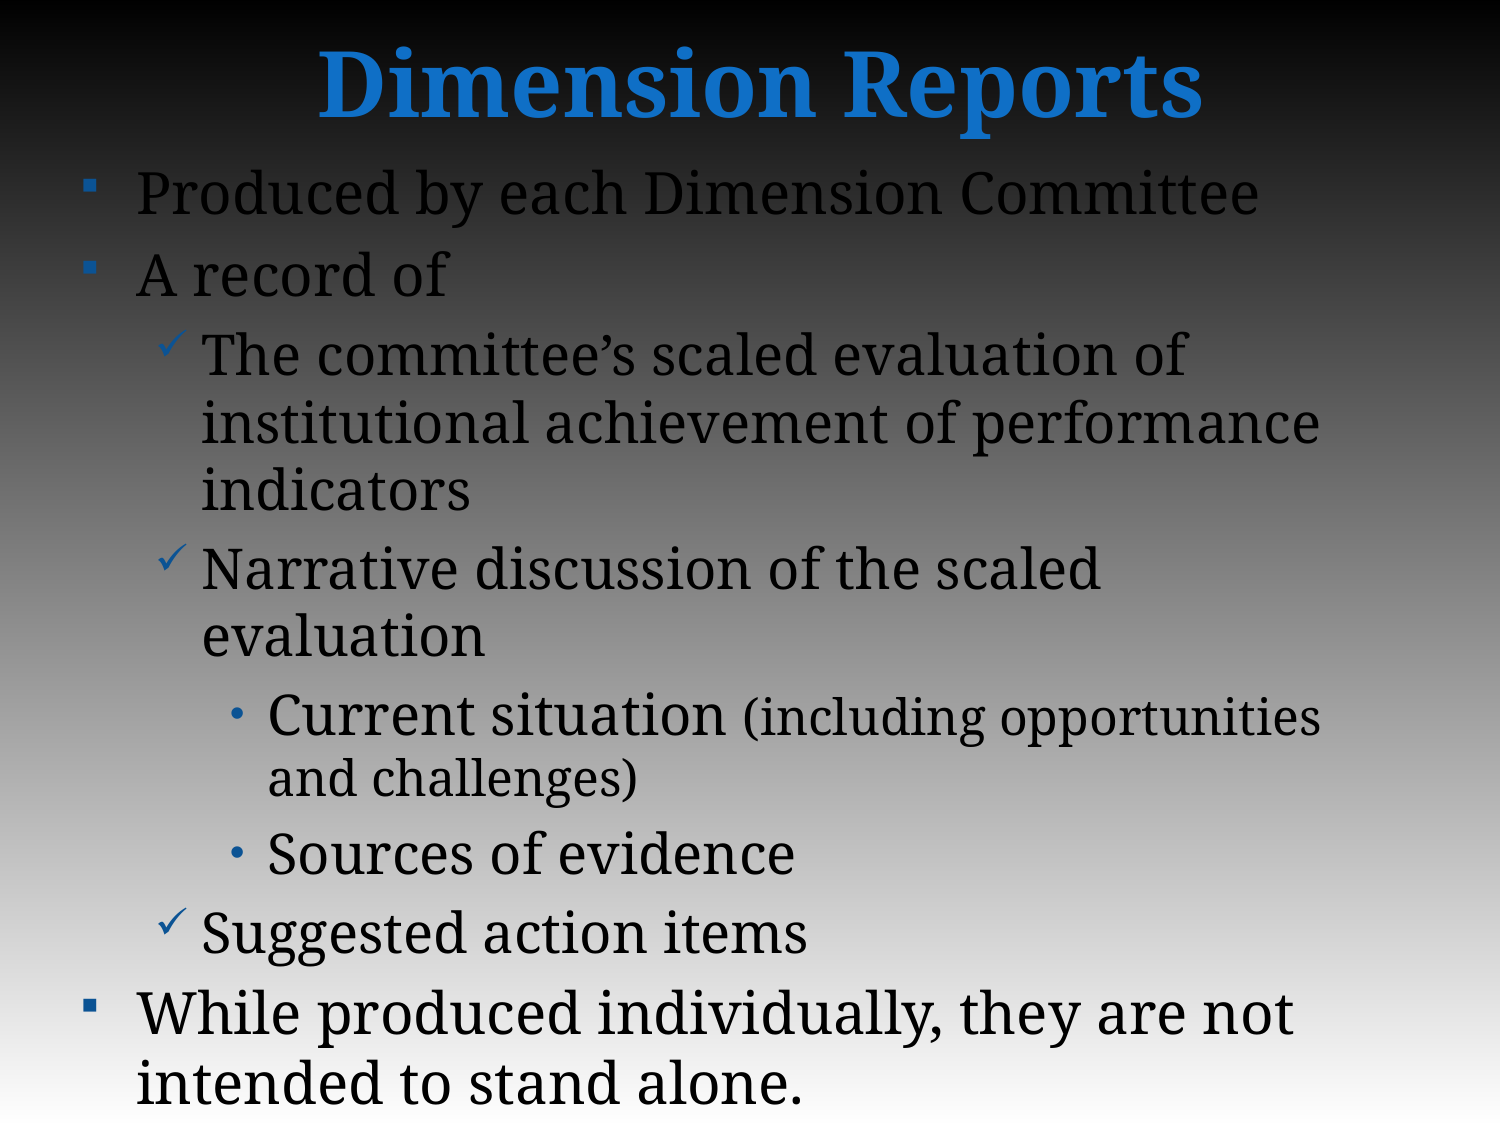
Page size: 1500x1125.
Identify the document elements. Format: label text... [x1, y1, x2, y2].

text_box Produced by each Dimension Committee A record of The committee’s scaled evaluation of institutional achievement of performance indicators Narrative discussion of the scaled evaluation Current situation (including opportunities and challenges) Sources of evidence Suggested action items While produced individually, they are not intended to stand alone. [64, 148, 1412, 1071]
title Dimension Reports [112, 0, 1412, 148]
